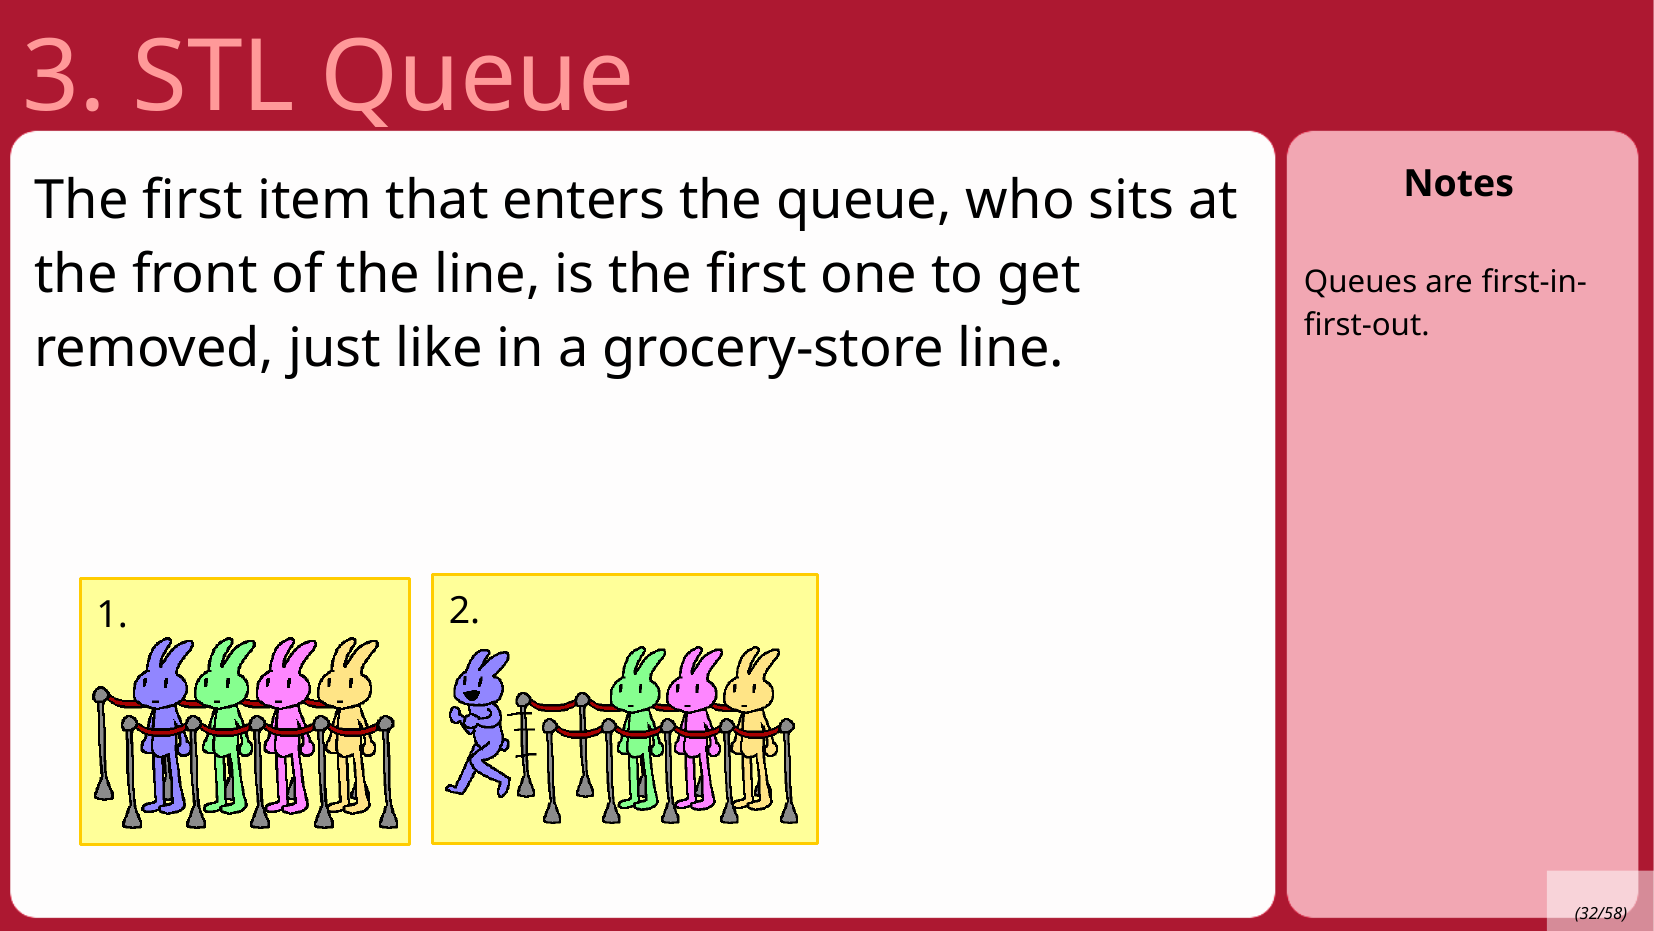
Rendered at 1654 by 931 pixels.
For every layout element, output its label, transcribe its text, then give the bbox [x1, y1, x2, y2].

title 3. STL Queue [22, 7, 1511, 136]
picture [0, 0, 1654, 931]
text_box 2. [432, 574, 818, 844]
text_box The first item that enters the queue, who sits at the front of the line, is the first one to get removed, just like in a grocery-store line. [34, 160, 1248, 373]
text_box (<number>/58) [1546, 877, 1654, 931]
text_box Notes Queues are first-in-first-out. [1289, 149, 1629, 319]
text_box 1. [80, 578, 410, 845]
